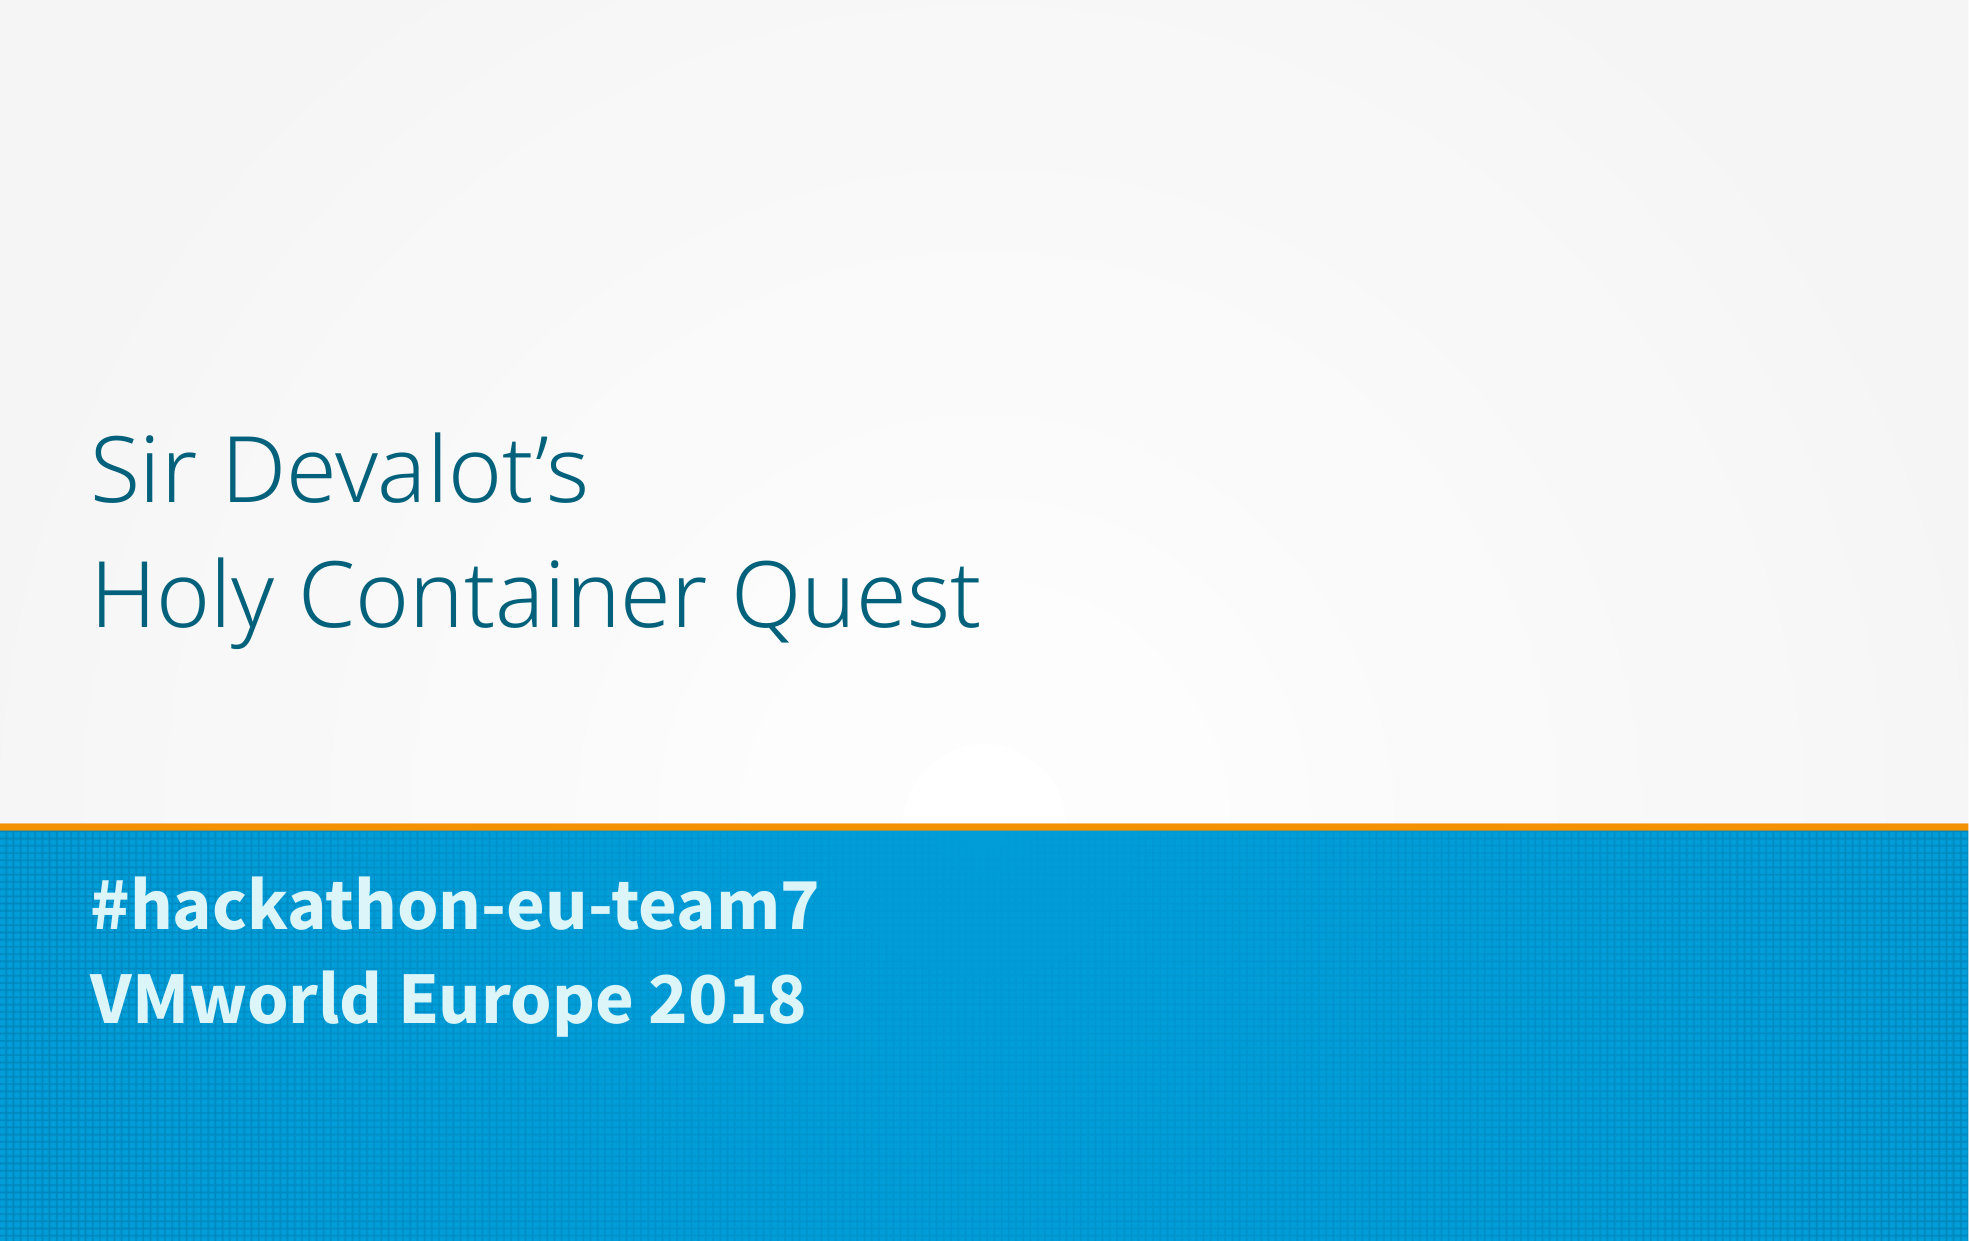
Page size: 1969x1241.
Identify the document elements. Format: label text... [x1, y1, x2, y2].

picture [0, 0, 1969, 830]
subtitle #hackathon-eu-team7 VMworld Europe 2018 [90, 855, 1861, 1111]
title Sir Devalot’s Holy Container Quest [90, 49, 1862, 781]
